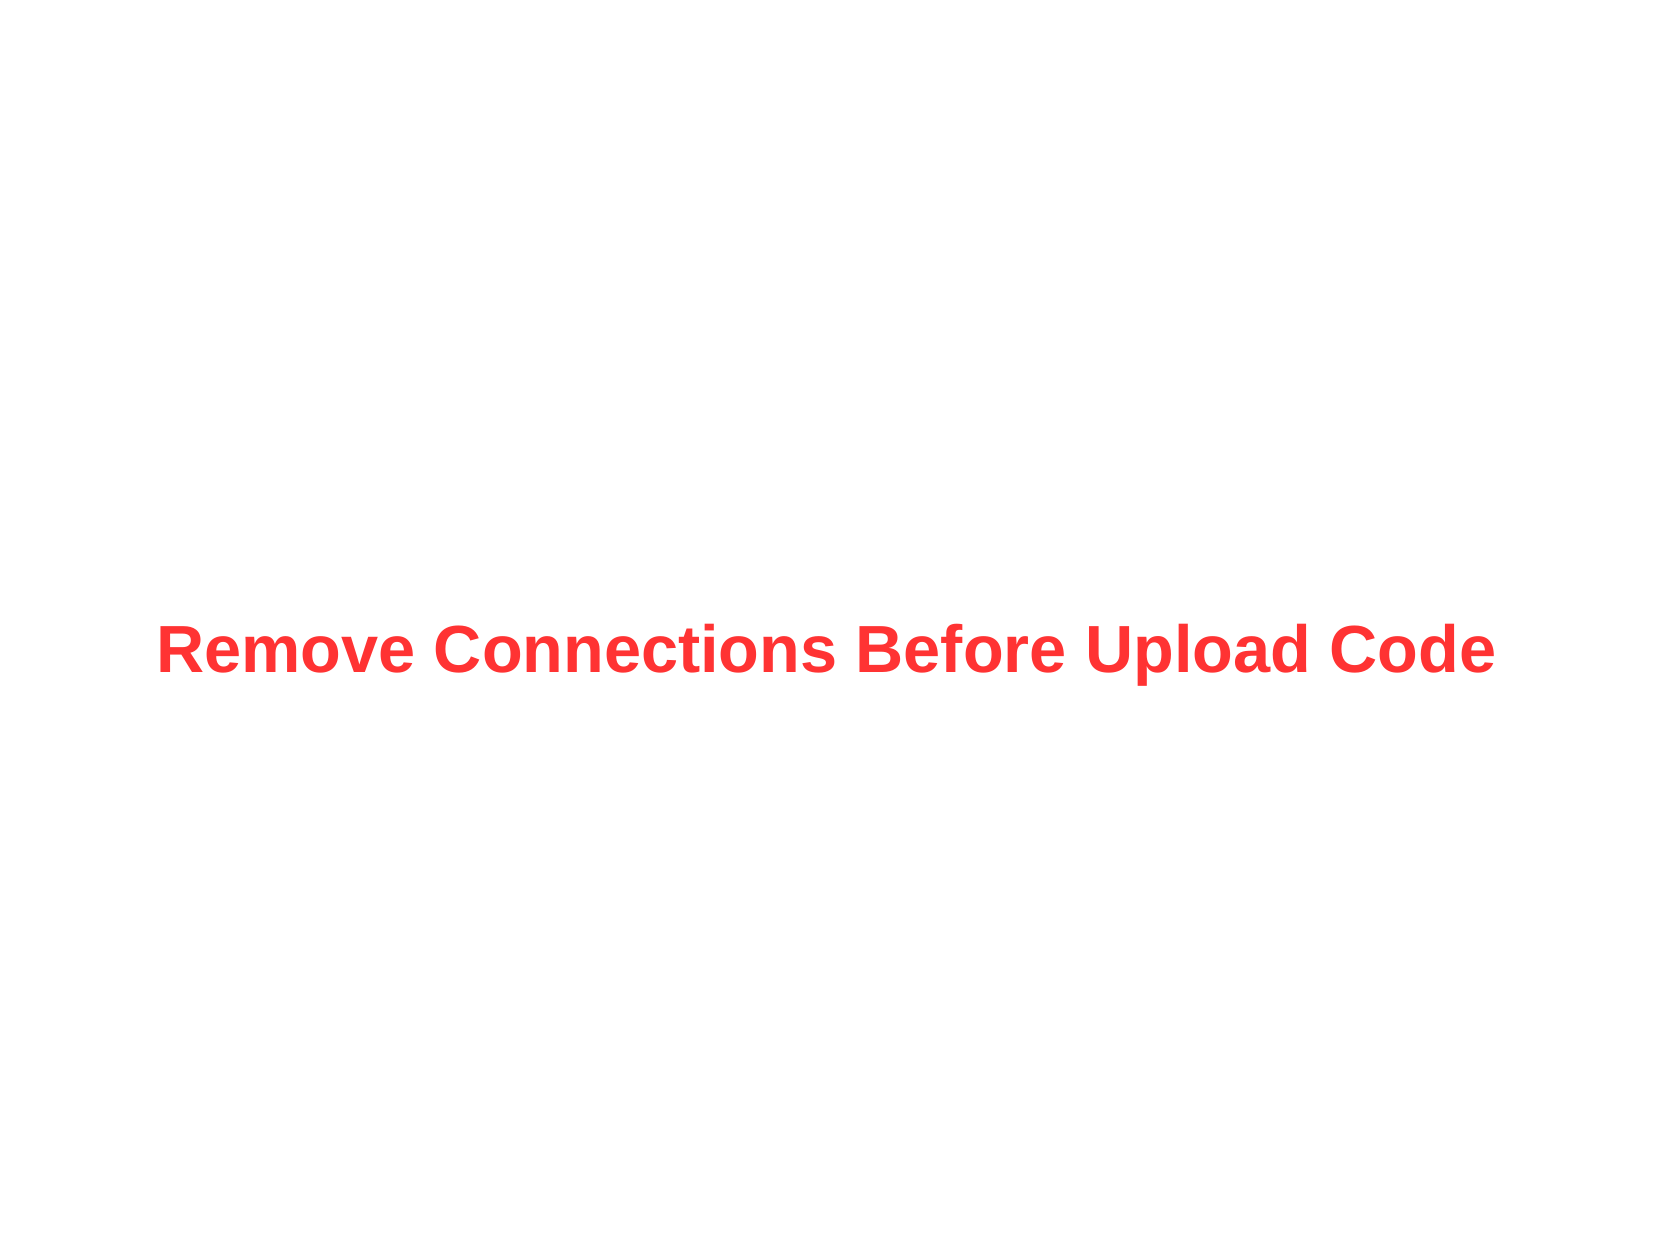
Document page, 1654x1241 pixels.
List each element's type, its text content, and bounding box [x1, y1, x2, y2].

subtitle Remove Connections Before Upload Code [82, 290, 1571, 1010]
